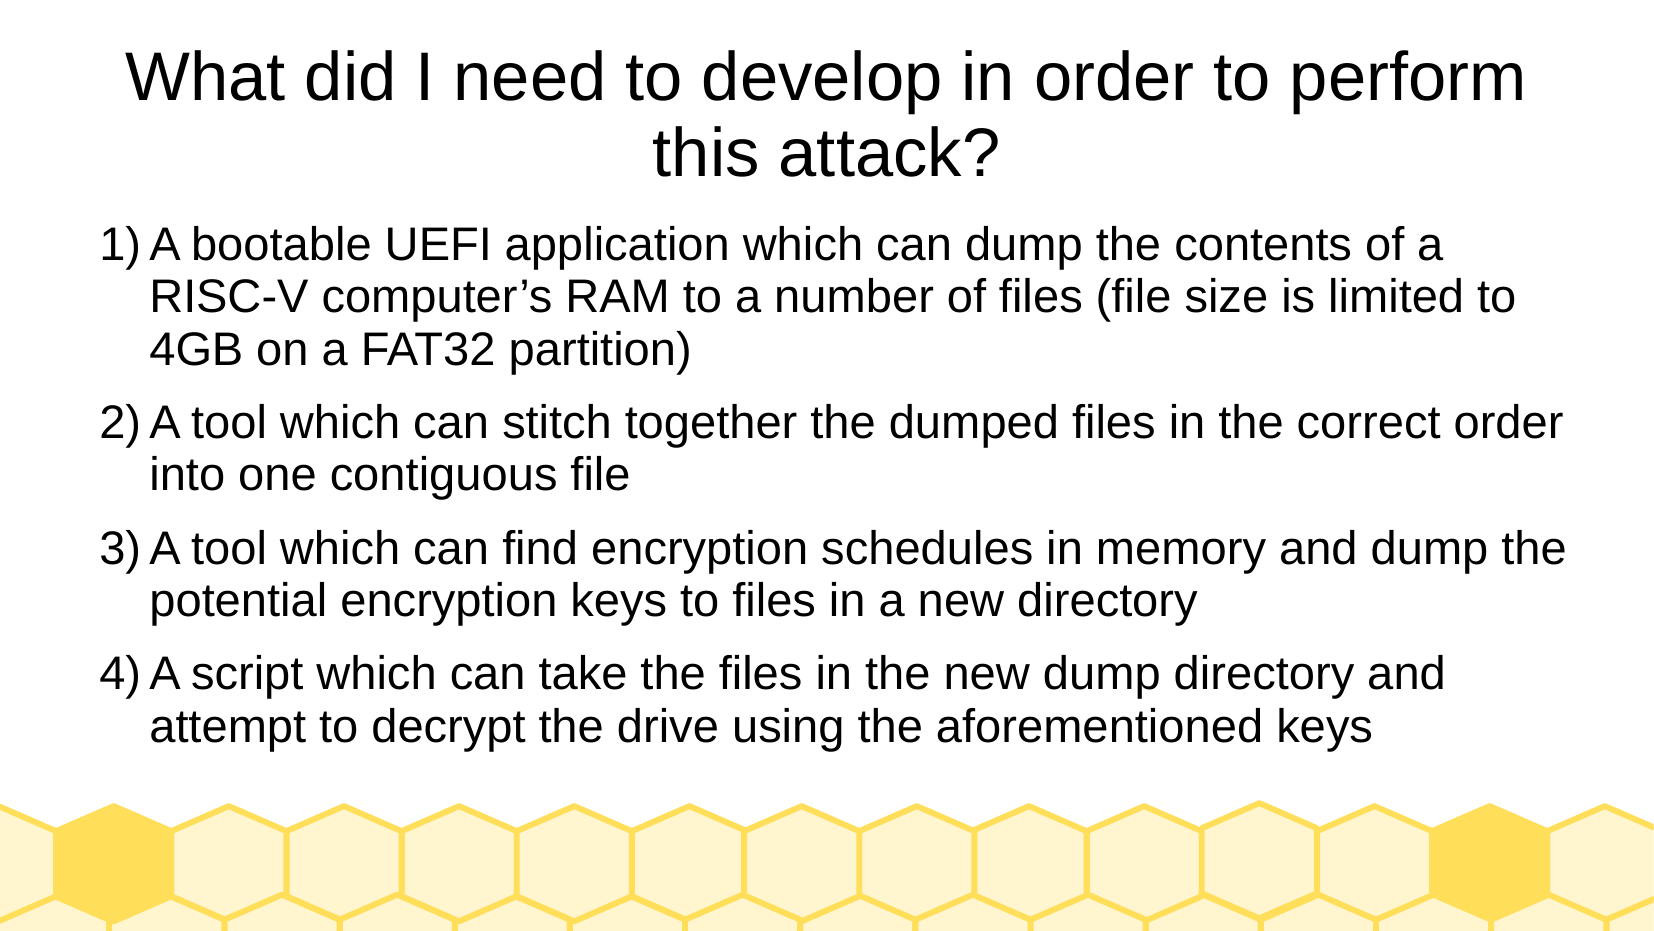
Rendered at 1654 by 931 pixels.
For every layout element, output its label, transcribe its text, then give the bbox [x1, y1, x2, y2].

title What did I need to develop in order to perform this attack? [82, 37, 1571, 193]
list A bootable UEFI application which can dump the contents of a RISC-V computer’s RAM to a number of files (file size is limited to 4GB on a FAT32 partition) A tool which can stitch together the dumped files in the correct order into one contiguous file A tool which can find encryption schedules in memory and dump the potential encryption keys to files in a new directory A script which can take the files in the new dump directory and attempt to decrypt the drive using the aforementioned keys [82, 217, 1571, 758]
